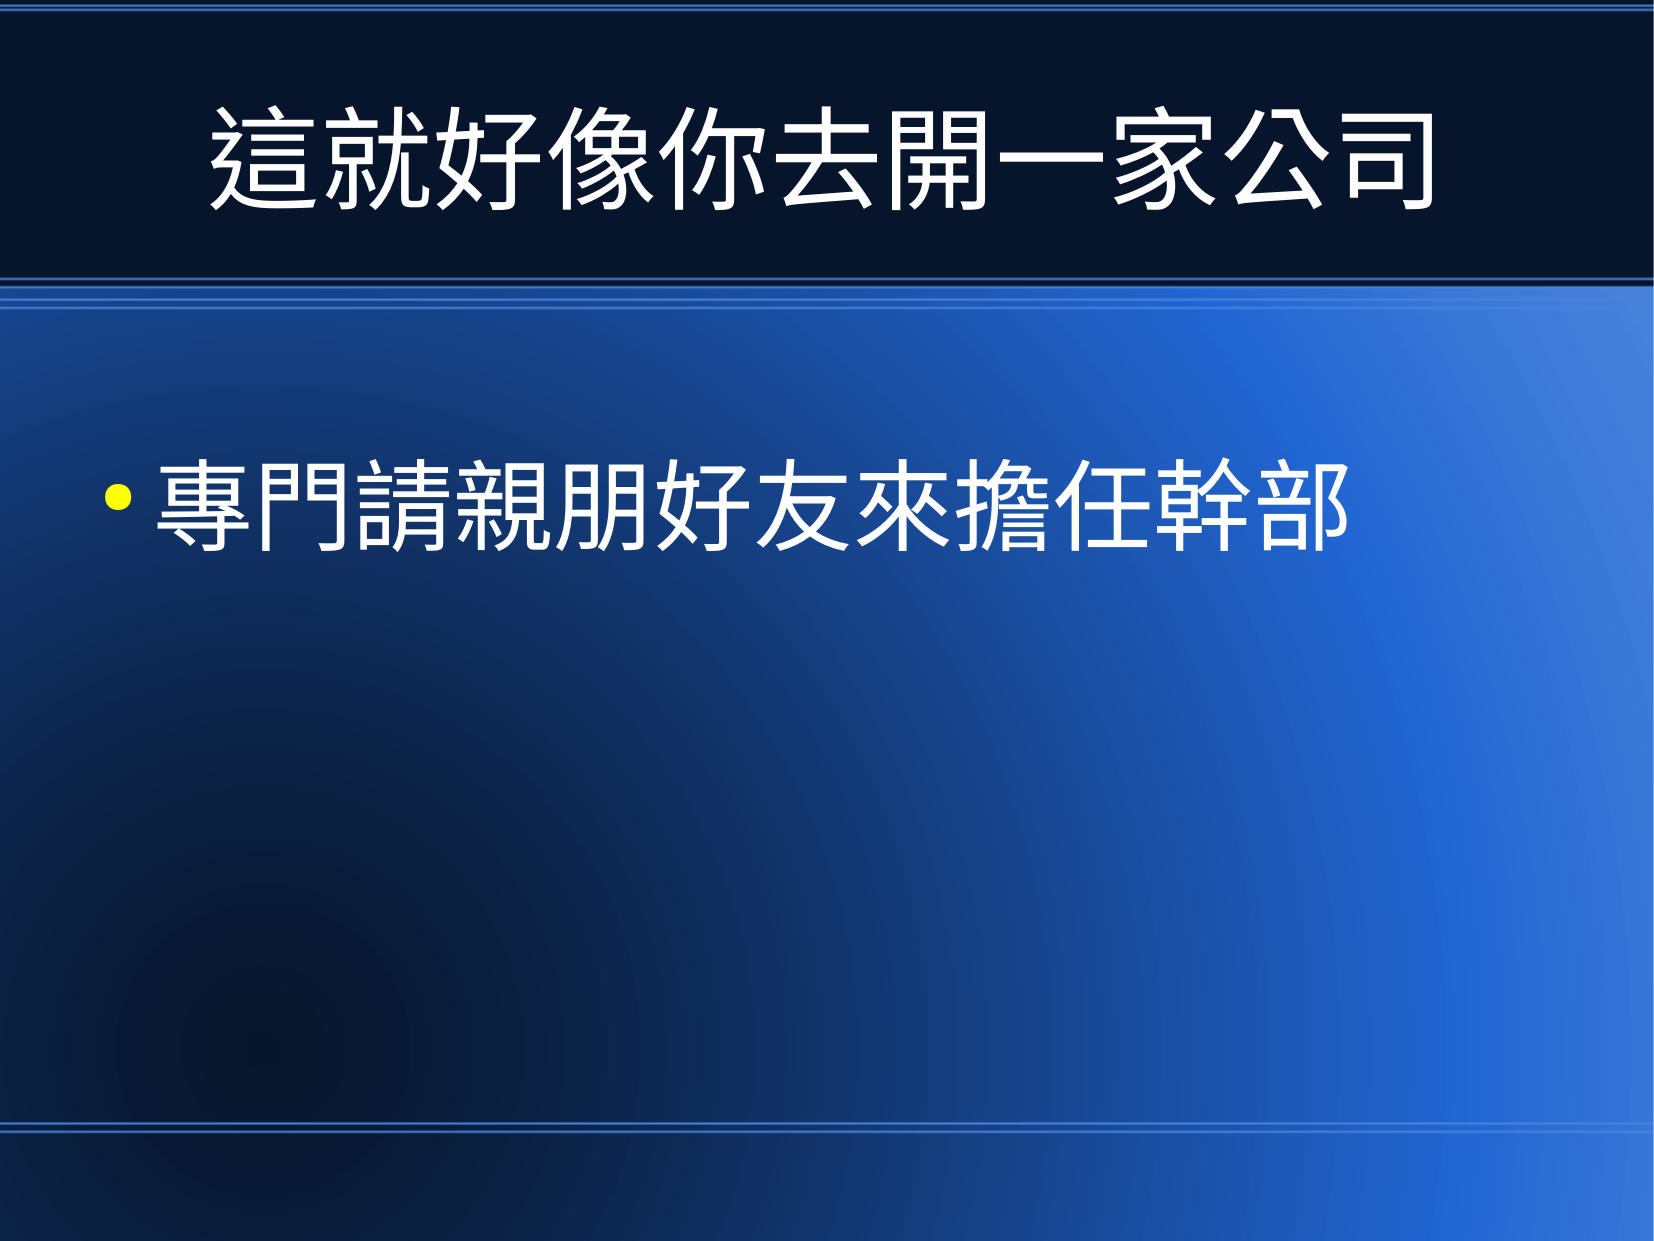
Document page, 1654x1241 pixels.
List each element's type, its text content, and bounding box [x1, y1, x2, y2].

list 專門請親朋好友來擔任幹部 [82, 355, 1571, 1241]
title 這就好像你去開一家公司 [82, 49, 1571, 257]
picture [0, 0, 1654, 1241]
